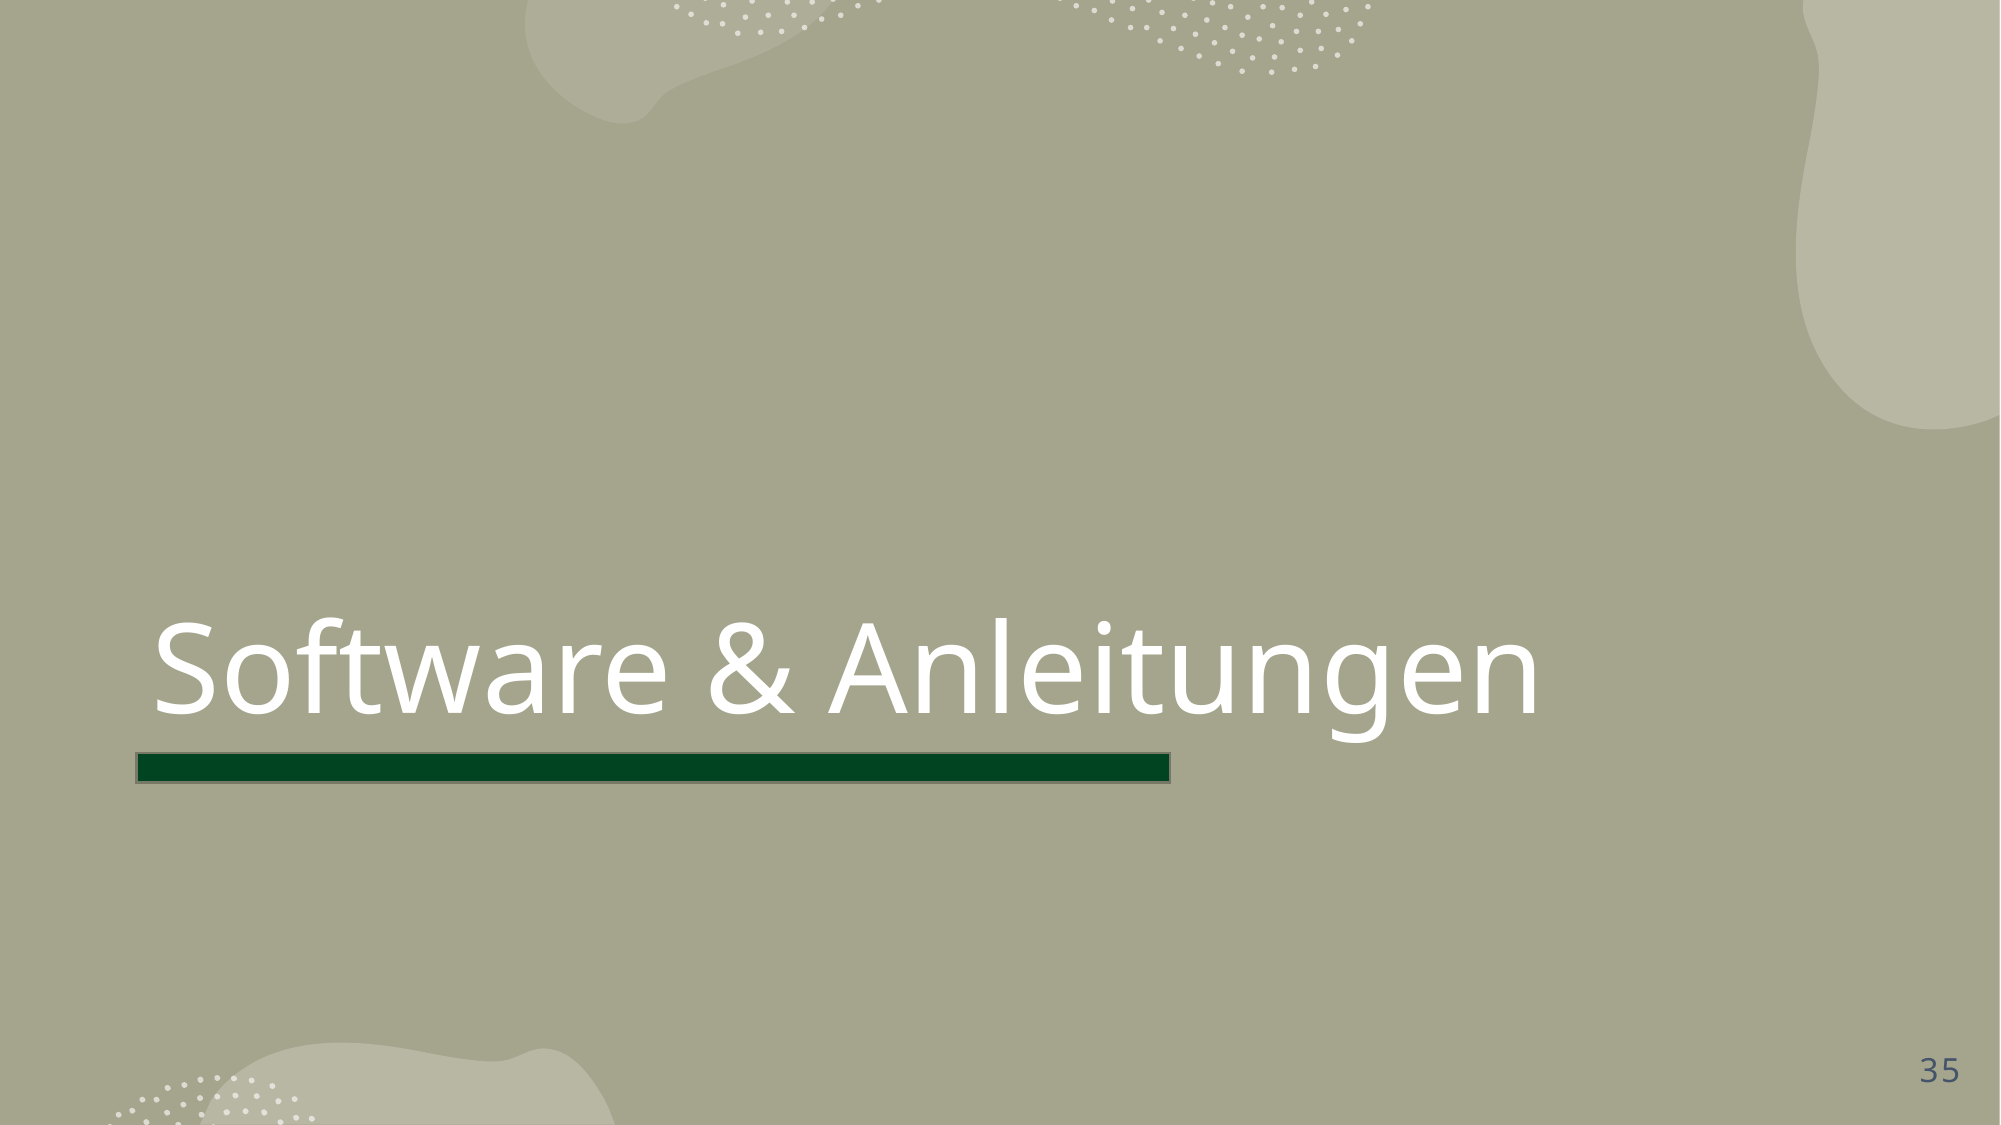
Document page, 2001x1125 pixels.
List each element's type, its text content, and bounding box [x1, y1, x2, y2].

text_box [1887, 1019, 1993, 1125]
title Software & Anleitungen [136, 280, 1862, 749]
text_box [136, 753, 1170, 782]
